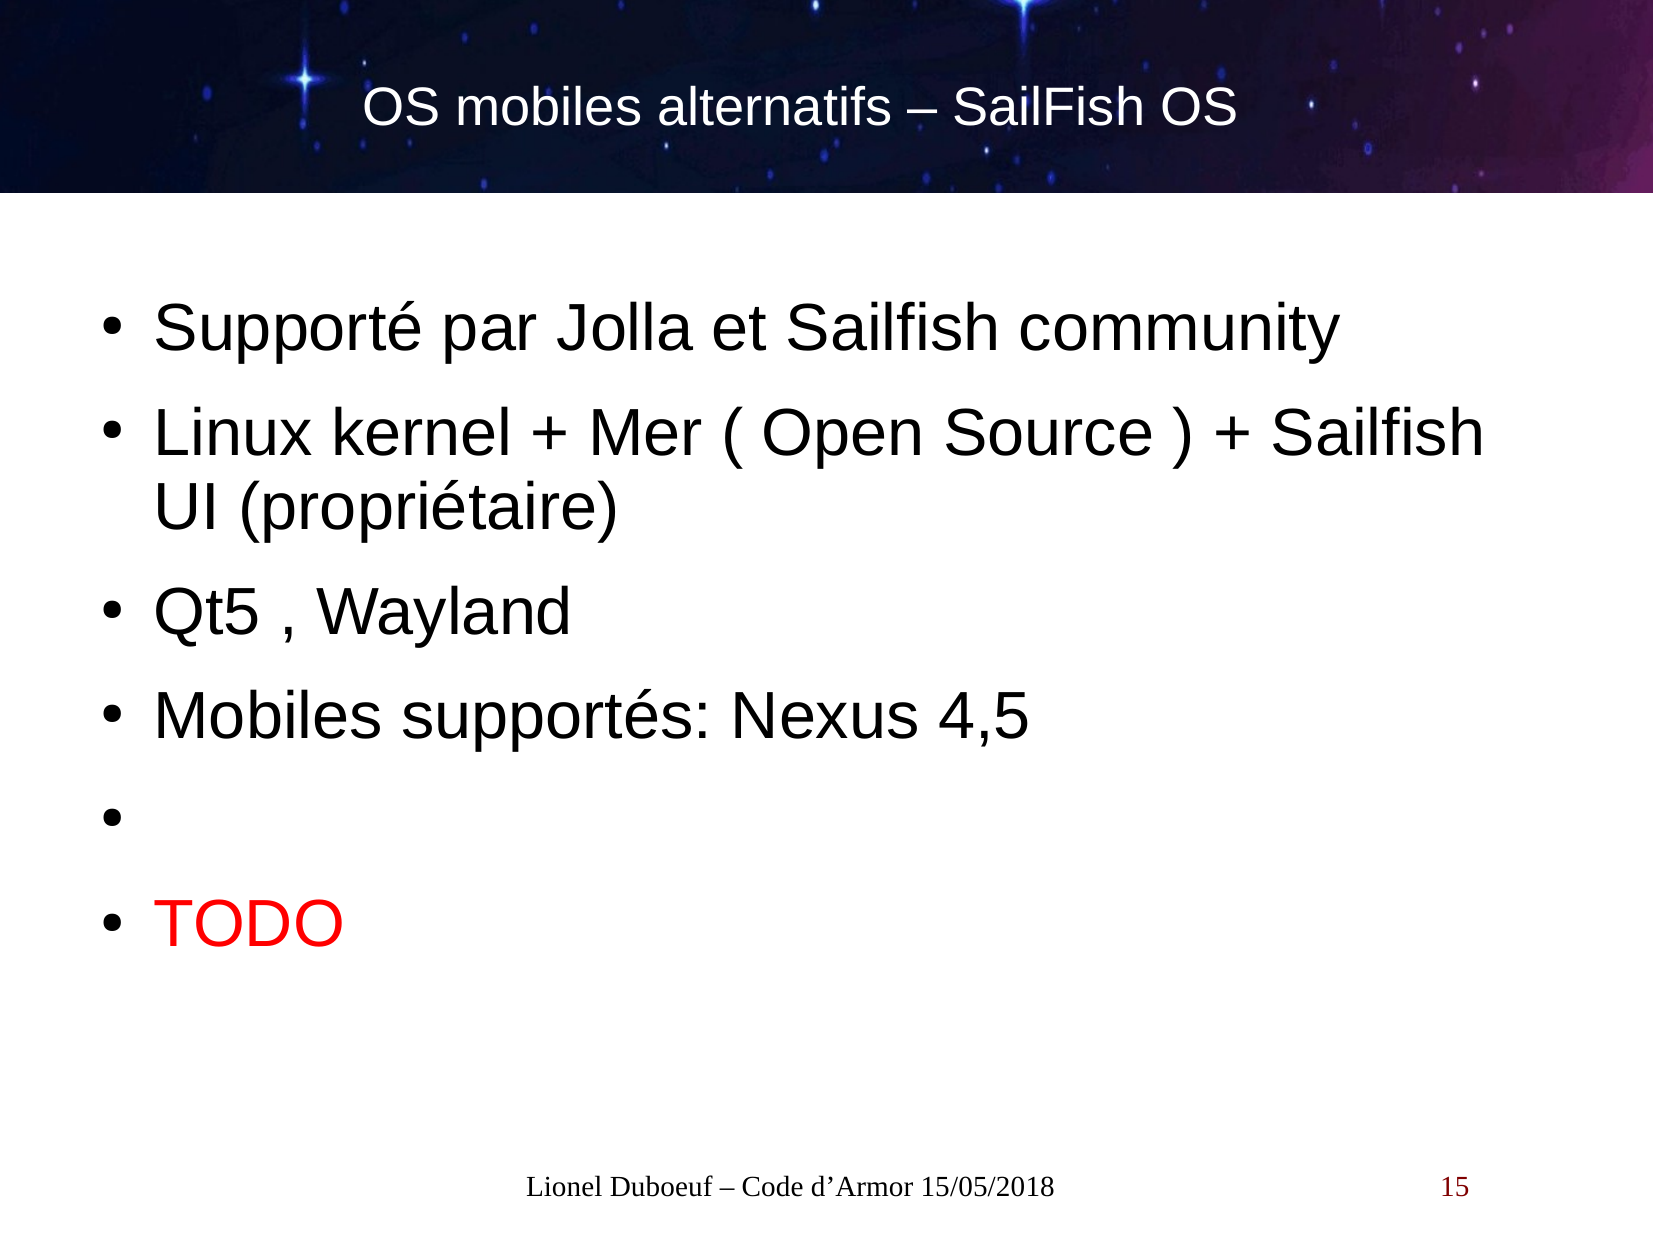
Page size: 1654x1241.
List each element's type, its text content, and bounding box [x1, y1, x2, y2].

picture [0, 0, 1653, 193]
title OS mobiles alternatifs – SailFish OS [57, 2, 1546, 211]
list Supporté par Jolla et Sailfish community Linux kernel + Mer ( Open Source ) + Sailfish UI (propriétaire) Qt5 , Wayland Mobiles supportés: Nexus 4,5 TODO [82, 290, 1571, 1010]
